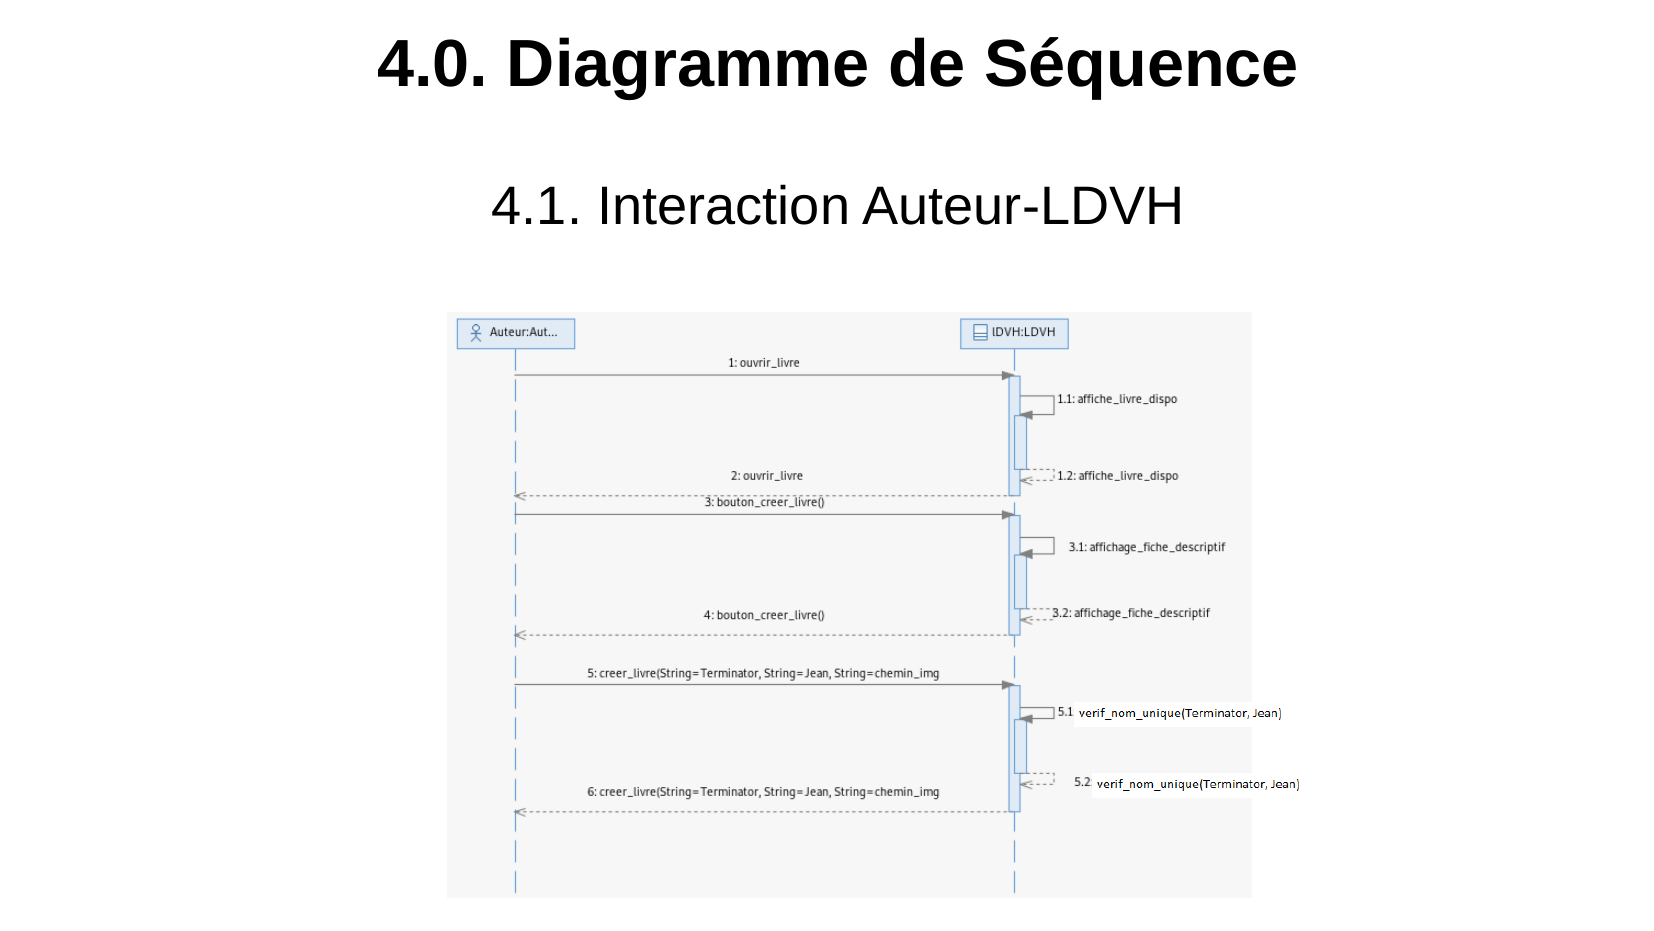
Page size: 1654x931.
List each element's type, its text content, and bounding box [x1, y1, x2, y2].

picture [447, 312, 1306, 898]
title 4.0. Diagramme de Séquence 4.1. Interaction Auteur-LDVH [94, 26, 1583, 237]
